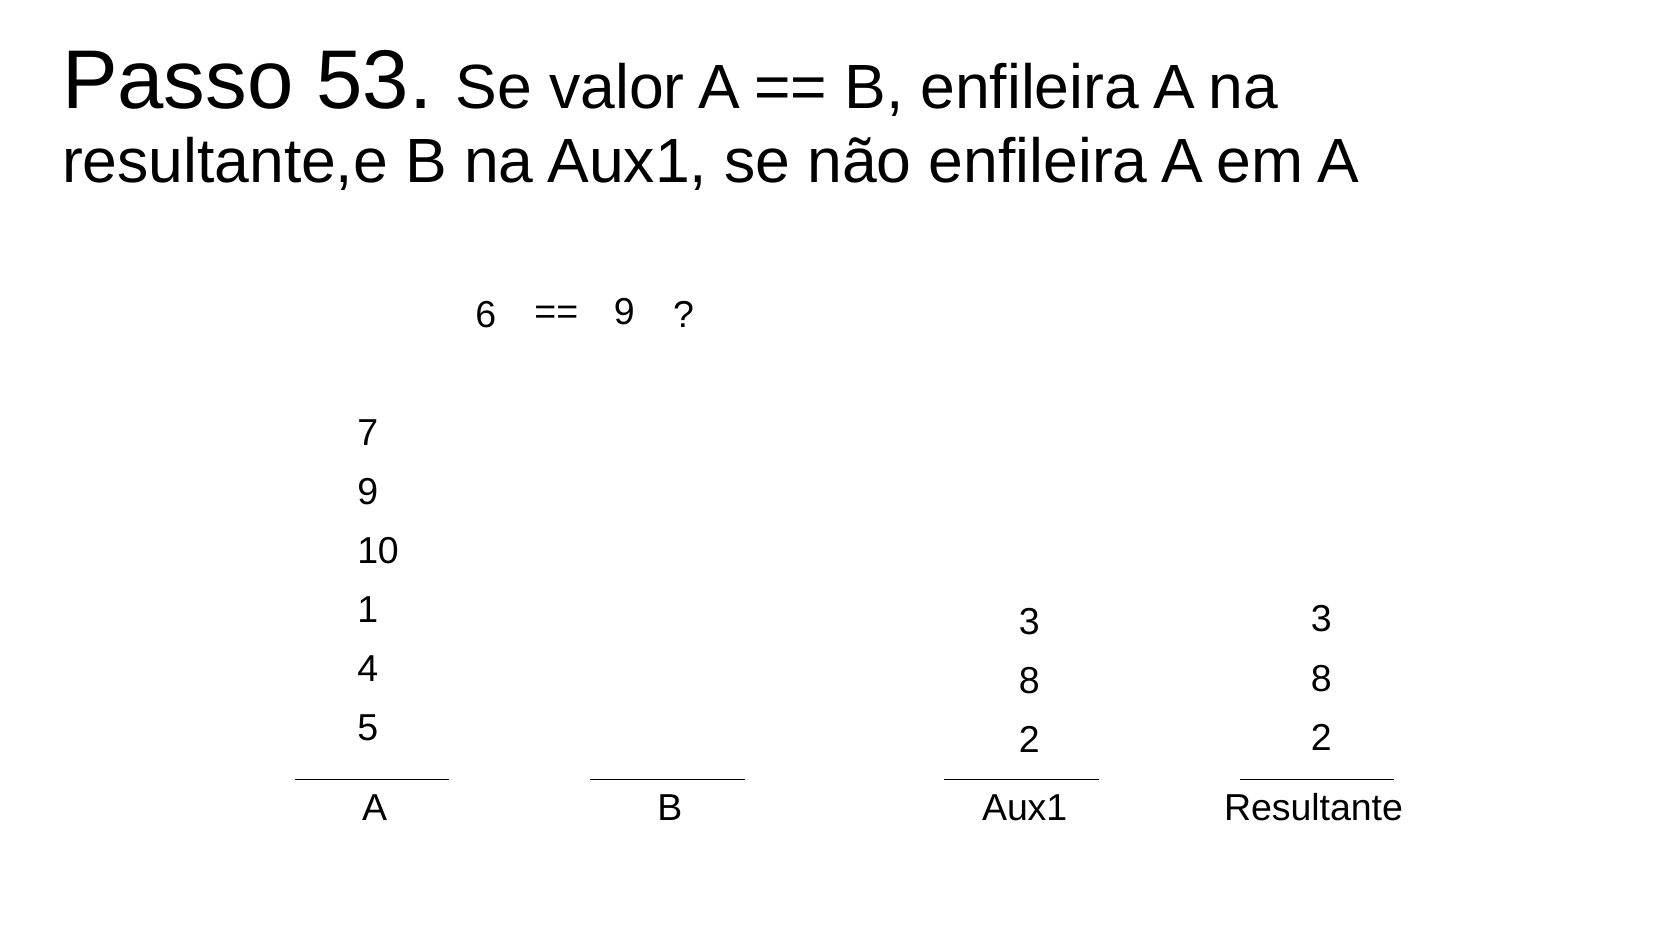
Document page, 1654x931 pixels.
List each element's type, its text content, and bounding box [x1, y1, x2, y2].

text_box Aux1 [967, 780, 1083, 837]
text_box == [519, 283, 594, 341]
text_box 1 [342, 580, 426, 638]
text_box 10 [342, 521, 426, 579]
text_box A [347, 779, 508, 837]
text_box ? [658, 285, 709, 343]
text_box 8 [1296, 649, 1347, 707]
text_box Resultante [1209, 779, 1418, 837]
text_box 6 [460, 285, 544, 343]
text_box 9 [342, 462, 426, 520]
text_box 9 [599, 283, 650, 341]
text_box 2 [1296, 708, 1347, 766]
text_box 7 [342, 403, 426, 461]
text_box 4 [342, 640, 426, 697]
text_box 8 [1003, 651, 1055, 709]
text_box 2 [1003, 710, 1055, 768]
text_box Passo 53. Se valor A == B, enfileira A na resultante,e B na Aux1, se não enfileira A em A [47, 25, 1607, 274]
text_box B [642, 780, 698, 837]
text_box 5 [342, 699, 426, 756]
text_box 3 [1296, 590, 1347, 648]
text_box 3 [1003, 592, 1055, 650]
